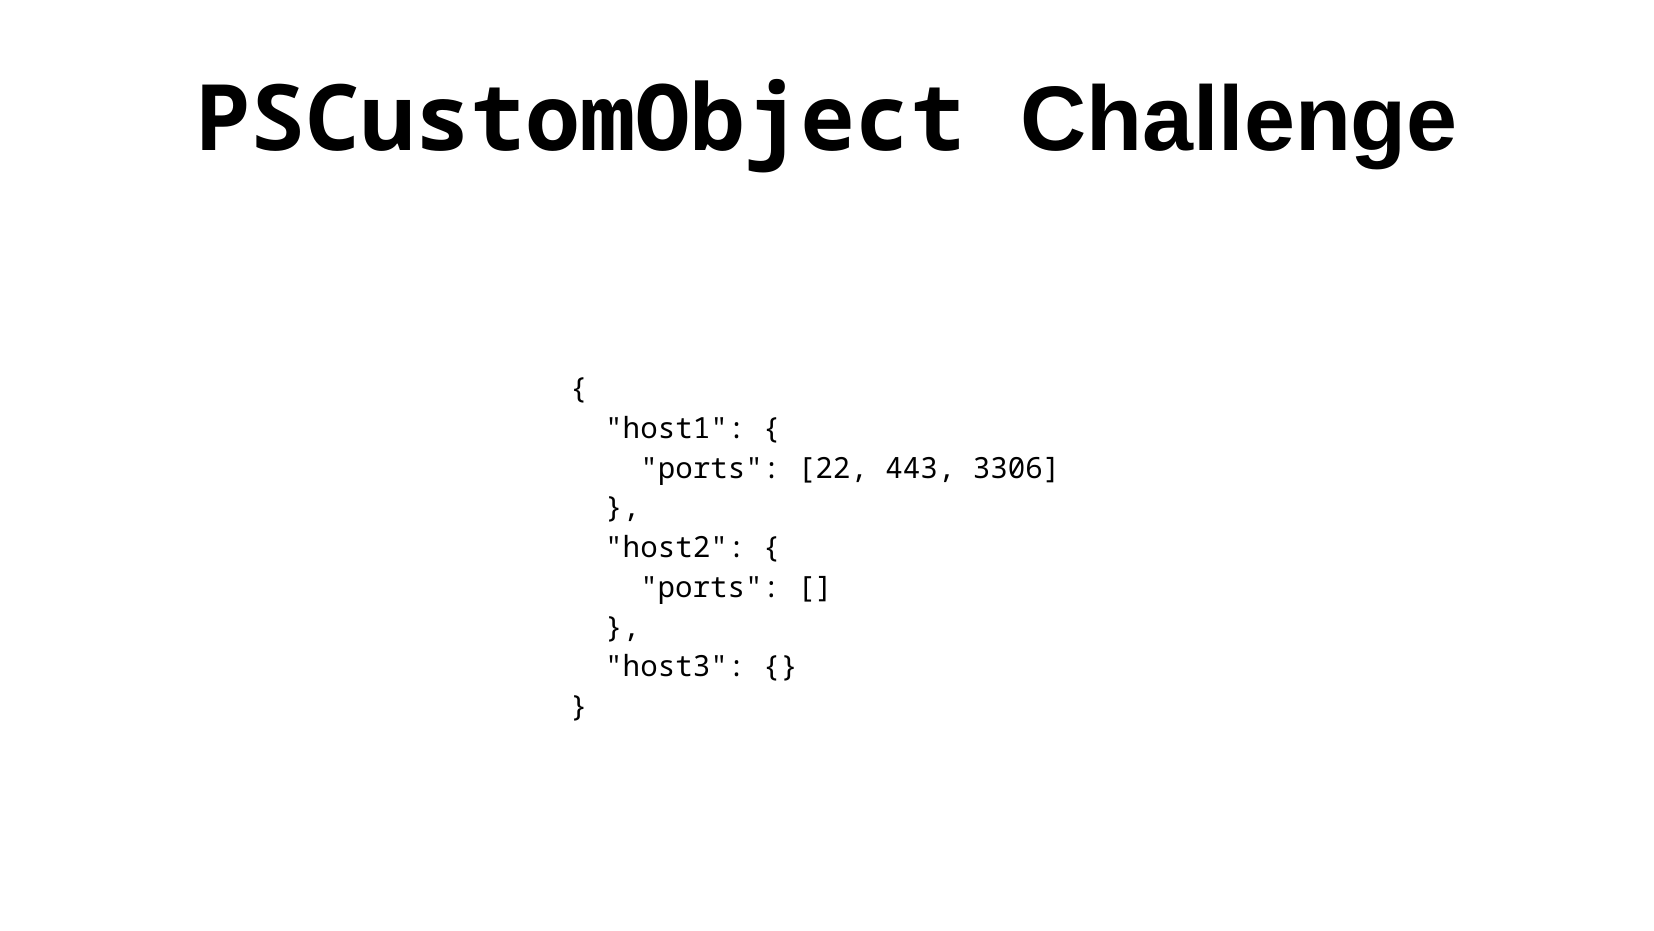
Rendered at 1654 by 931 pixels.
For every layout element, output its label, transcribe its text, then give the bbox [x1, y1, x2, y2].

subtitle { "host1": { "ports": [22, 443, 3306] }, "host2": { "ports": [] }, "host3": {} } [570, 412, 1088, 720]
title PSCustomObject Challenge [82, 37, 1571, 193]
